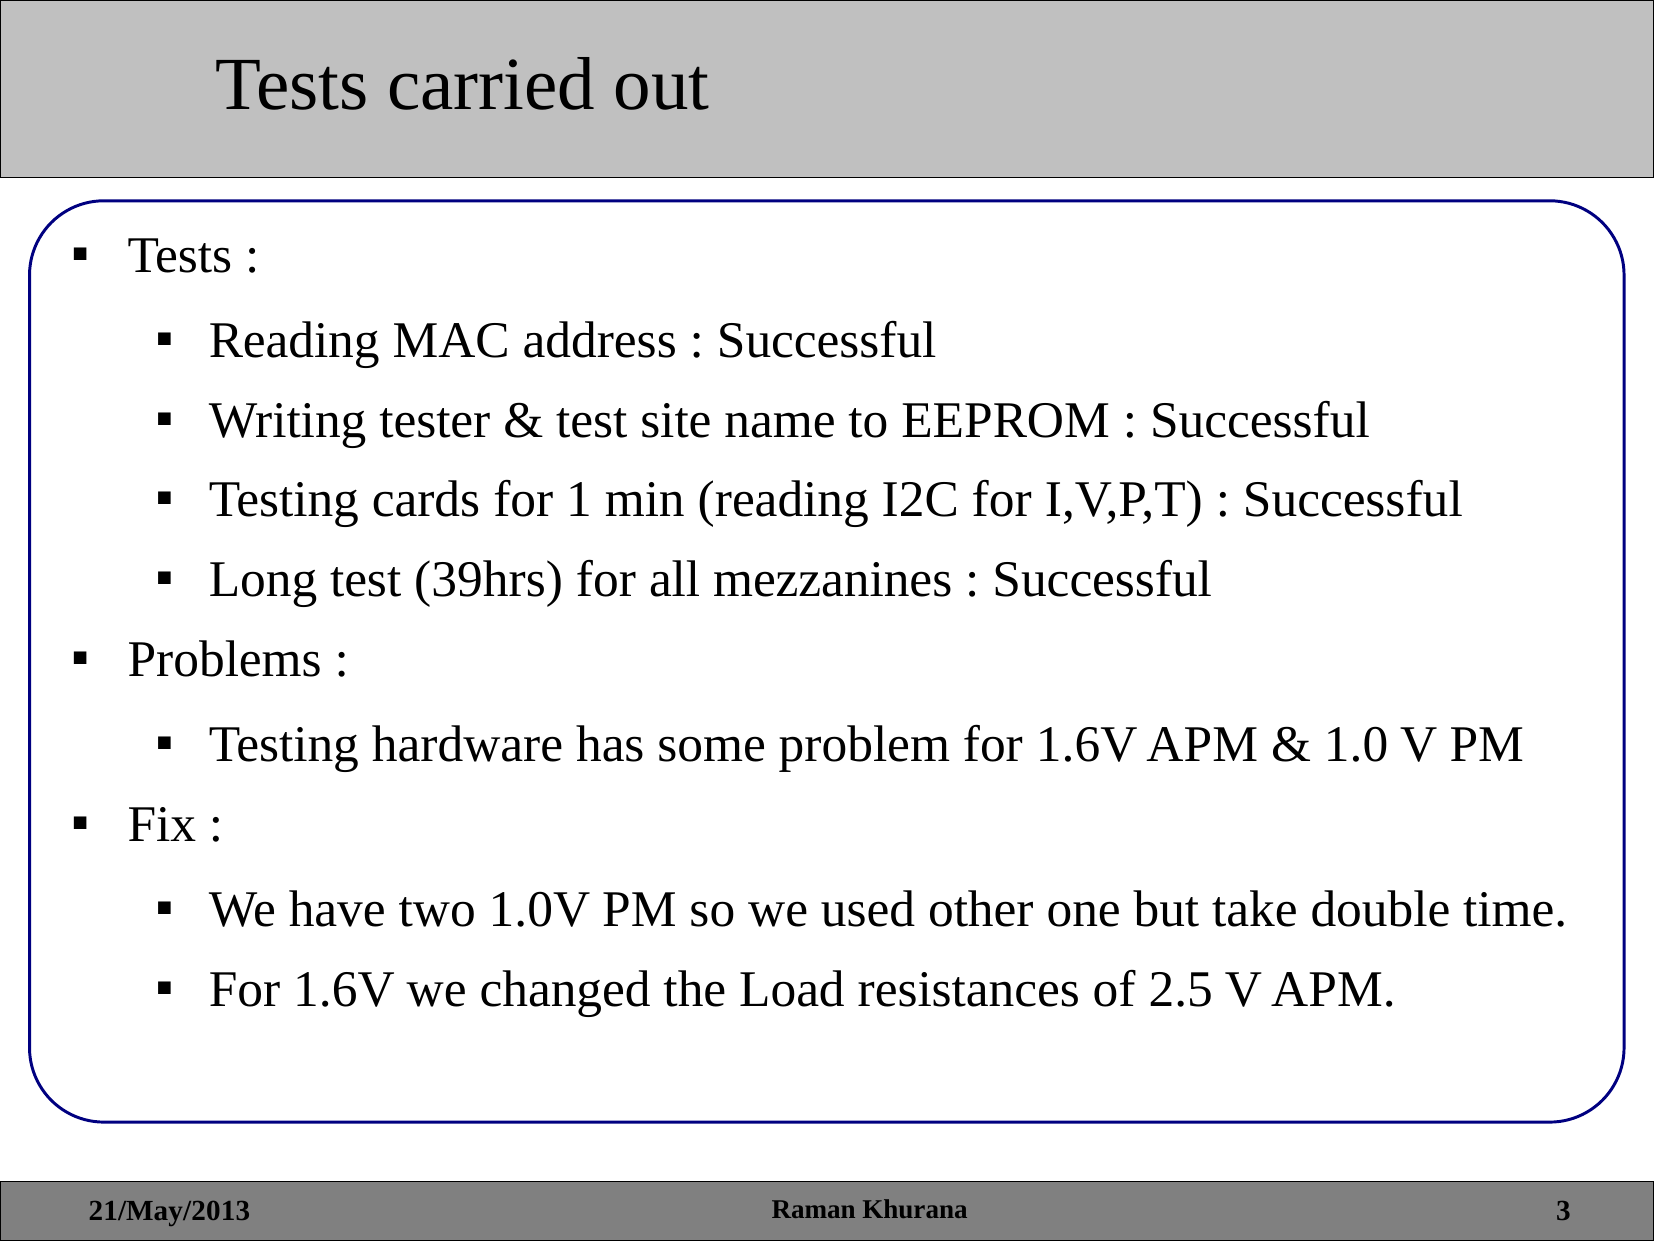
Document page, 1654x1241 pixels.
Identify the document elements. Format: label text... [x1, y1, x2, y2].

text_box Tests carried out [200, 35, 1323, 134]
list Tests : Reading MAC address : Successful Writing tester & test site name to EEPROM : Successful Testing cards for 1 min (reading I2C for I,V,P,T) : Successful Long test (39hrs) for all mezzanines : Successful Problems : Testing hardware has some problem for 1.6V APM & 1.0 V PM Fix : We have two 1.0V PM so we used other one but take double time. For 1.6V we changed the Load resistances of 2.5 V APM. [59, 218, 1595, 1087]
